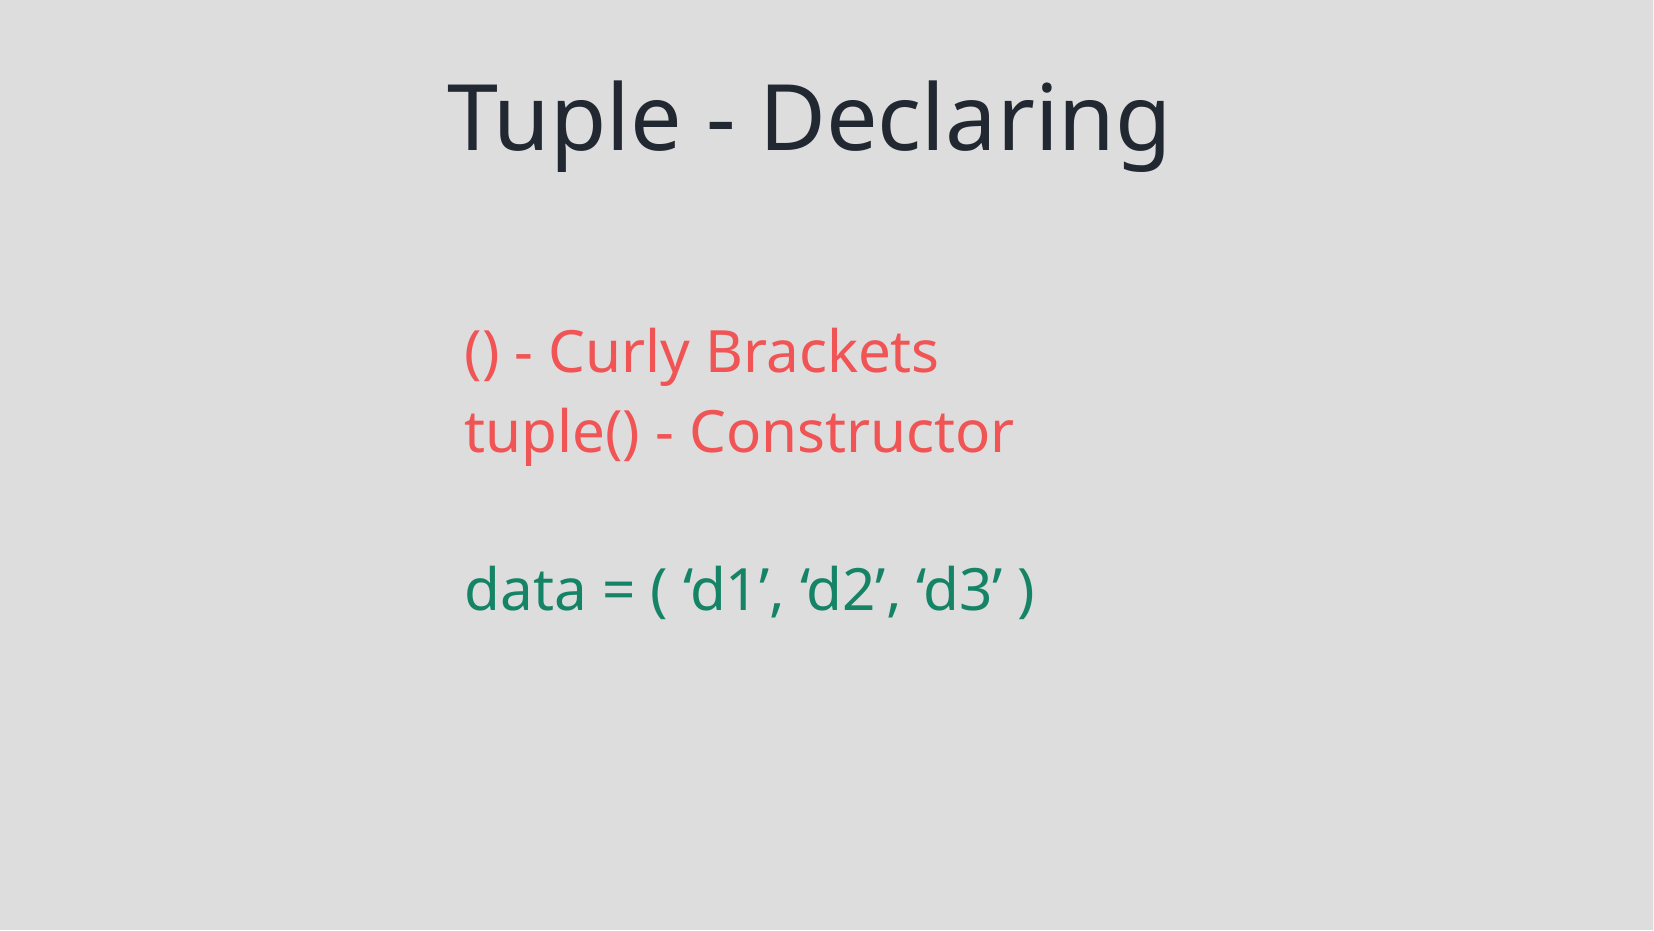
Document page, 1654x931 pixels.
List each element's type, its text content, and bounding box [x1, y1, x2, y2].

title Tuple - Declaring [82, 37, 1538, 193]
text_box () - Curly Brackets tuple() - Constructor data = ( ‘d1’, ‘d2’, ‘d3’ ) [450, 303, 1654, 751]
